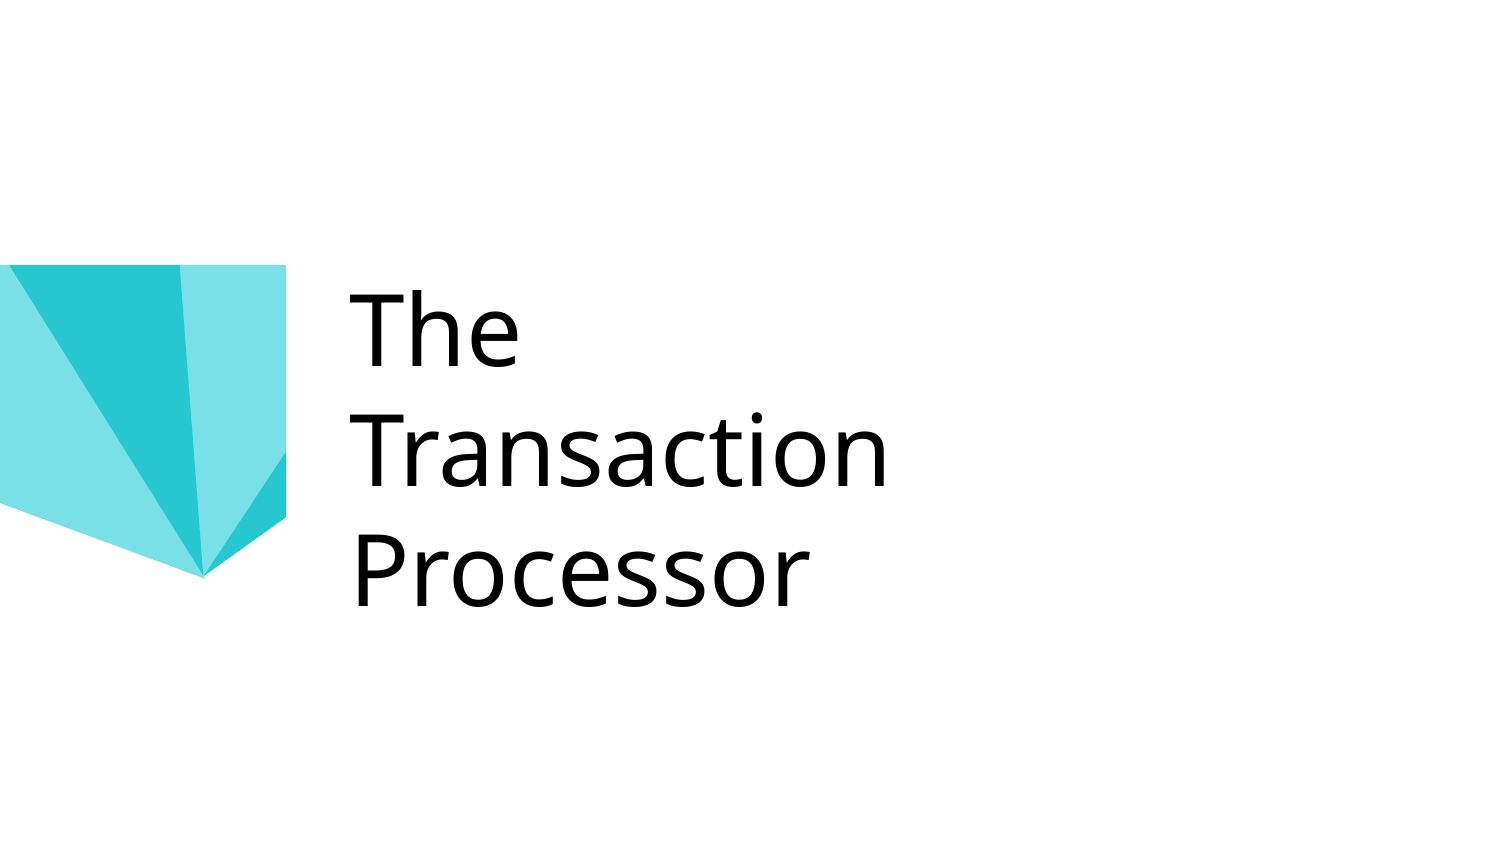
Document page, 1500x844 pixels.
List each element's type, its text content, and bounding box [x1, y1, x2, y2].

text_box [0, 264, 287, 579]
title The Transaction Processor [334, 251, 1060, 539]
